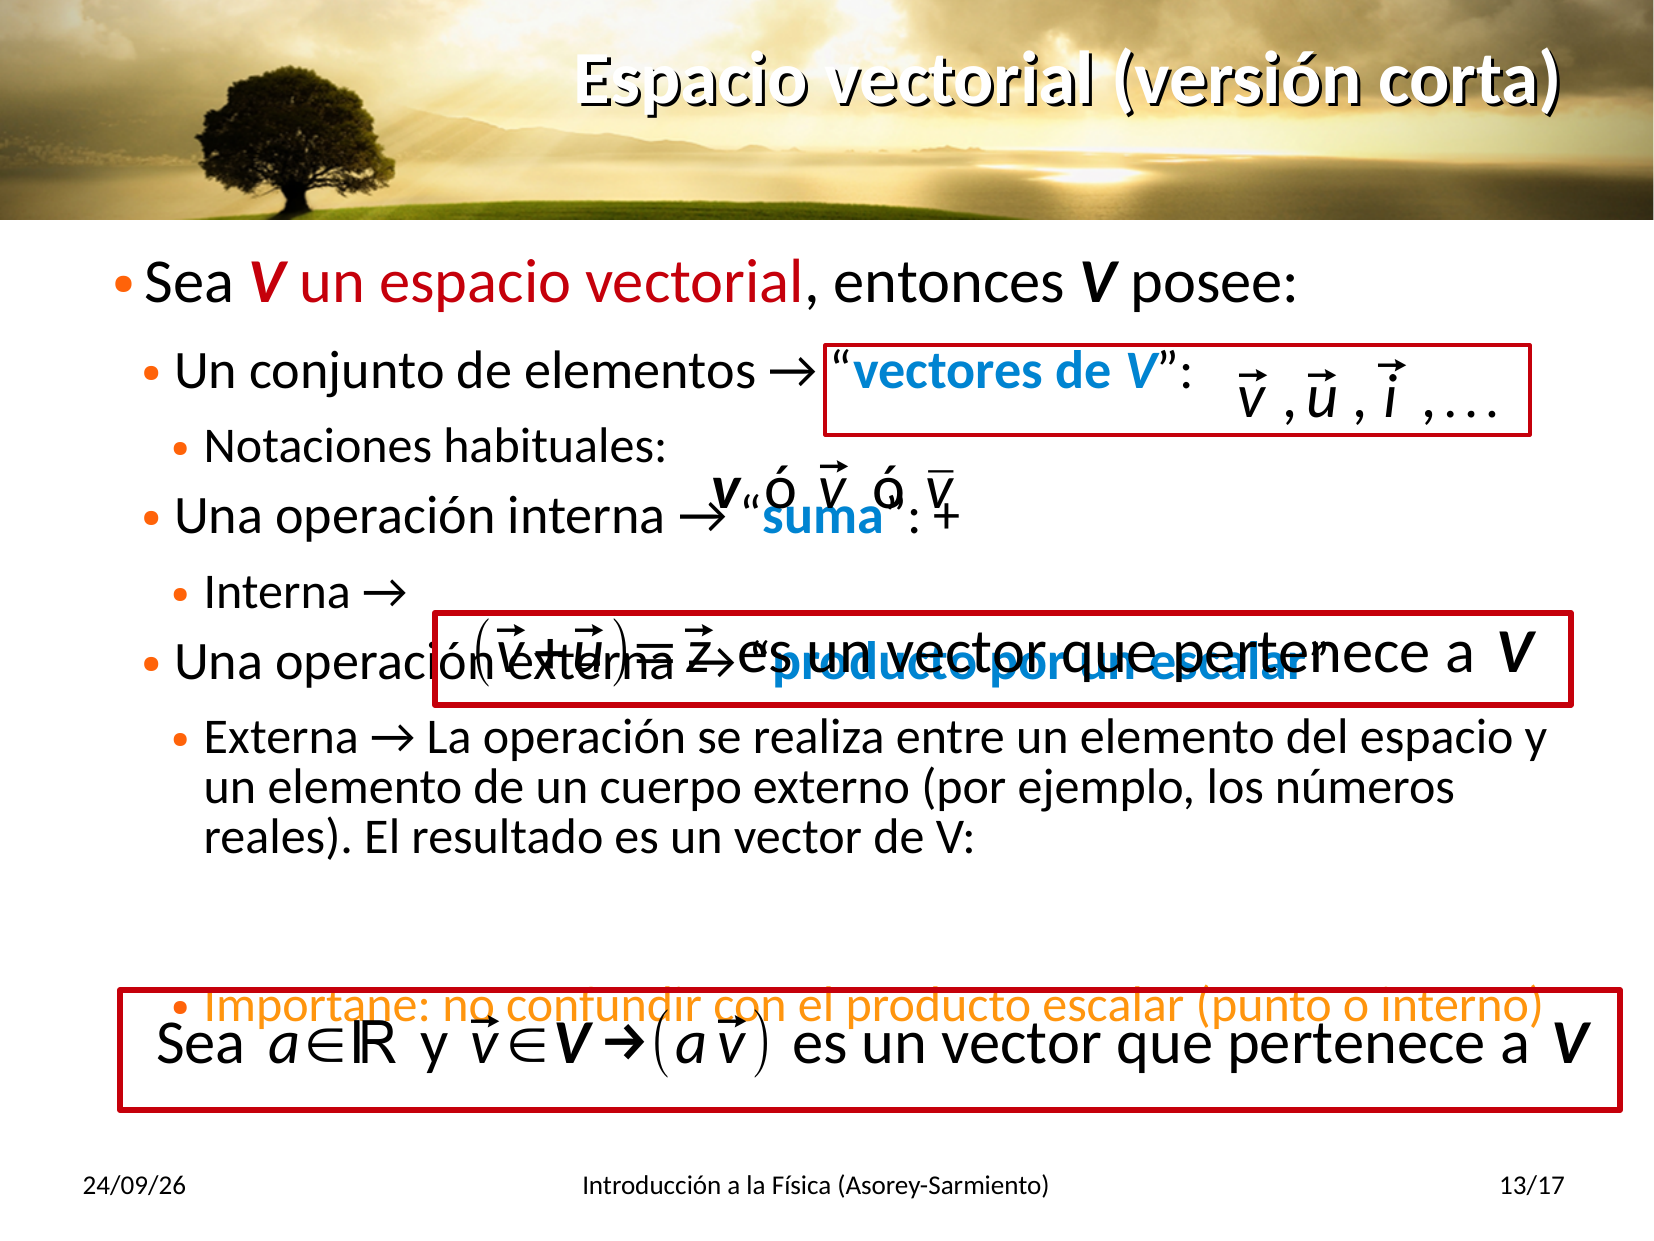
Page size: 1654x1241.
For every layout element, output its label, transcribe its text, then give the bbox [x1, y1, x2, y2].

picture [0, 0, 1654, 220]
list Sea V un espacio vectorial, entonces V posee: Un conjunto de elementos → “vectores de V”: Notaciones habituales: Una operación interna → “suma”: + Interna → Una operación externa → “producto por un escalar” Externa → La operación se realiza entre un elemento del espacio y un elemento de un cuerpo externo (por ejemplo, los números reales). El resultado es un vector de V: Importane: no confundir con el producto escalar (punto o interno) [82, 255, 1571, 1241]
list Sea V un espacio vectorial, entonces V posee: Un conjunto de elementos → “vectores de V”: Notaciones habituales: Una operación interna → “suma”: + Interna → Una operación externa → “producto por un escalar” Externa → La operación se realiza entre un elemento del espacio y un elemento de un cuerpo externo (por ejemplo, los números reales). El resultado es un vector de V: Importane: no confundir con el producto escalar (punto o interno) [123, 993, 1571, 1107]
title Espacio vectorial (versión corta) [75, 19, 1564, 151]
list Sea V un espacio vectorial, entonces V posee: Un conjunto de elementos → “vectores de V”: Notaciones habituales: Una operación interna → “suma”: + Interna → Una operación externa → “producto por un escalar” Externa → La operación se realiza entre un elemento del espacio y un elemento de un cuerpo externo (por ejemplo, los números reales). El resultado es un vector de V: Importane: no confundir con el producto escalar (punto o interno) [438, 616, 1568, 702]
chart [465, 616, 1547, 691]
chart [705, 448, 964, 526]
chart [1230, 355, 1508, 433]
chart [150, 1003, 1602, 1081]
